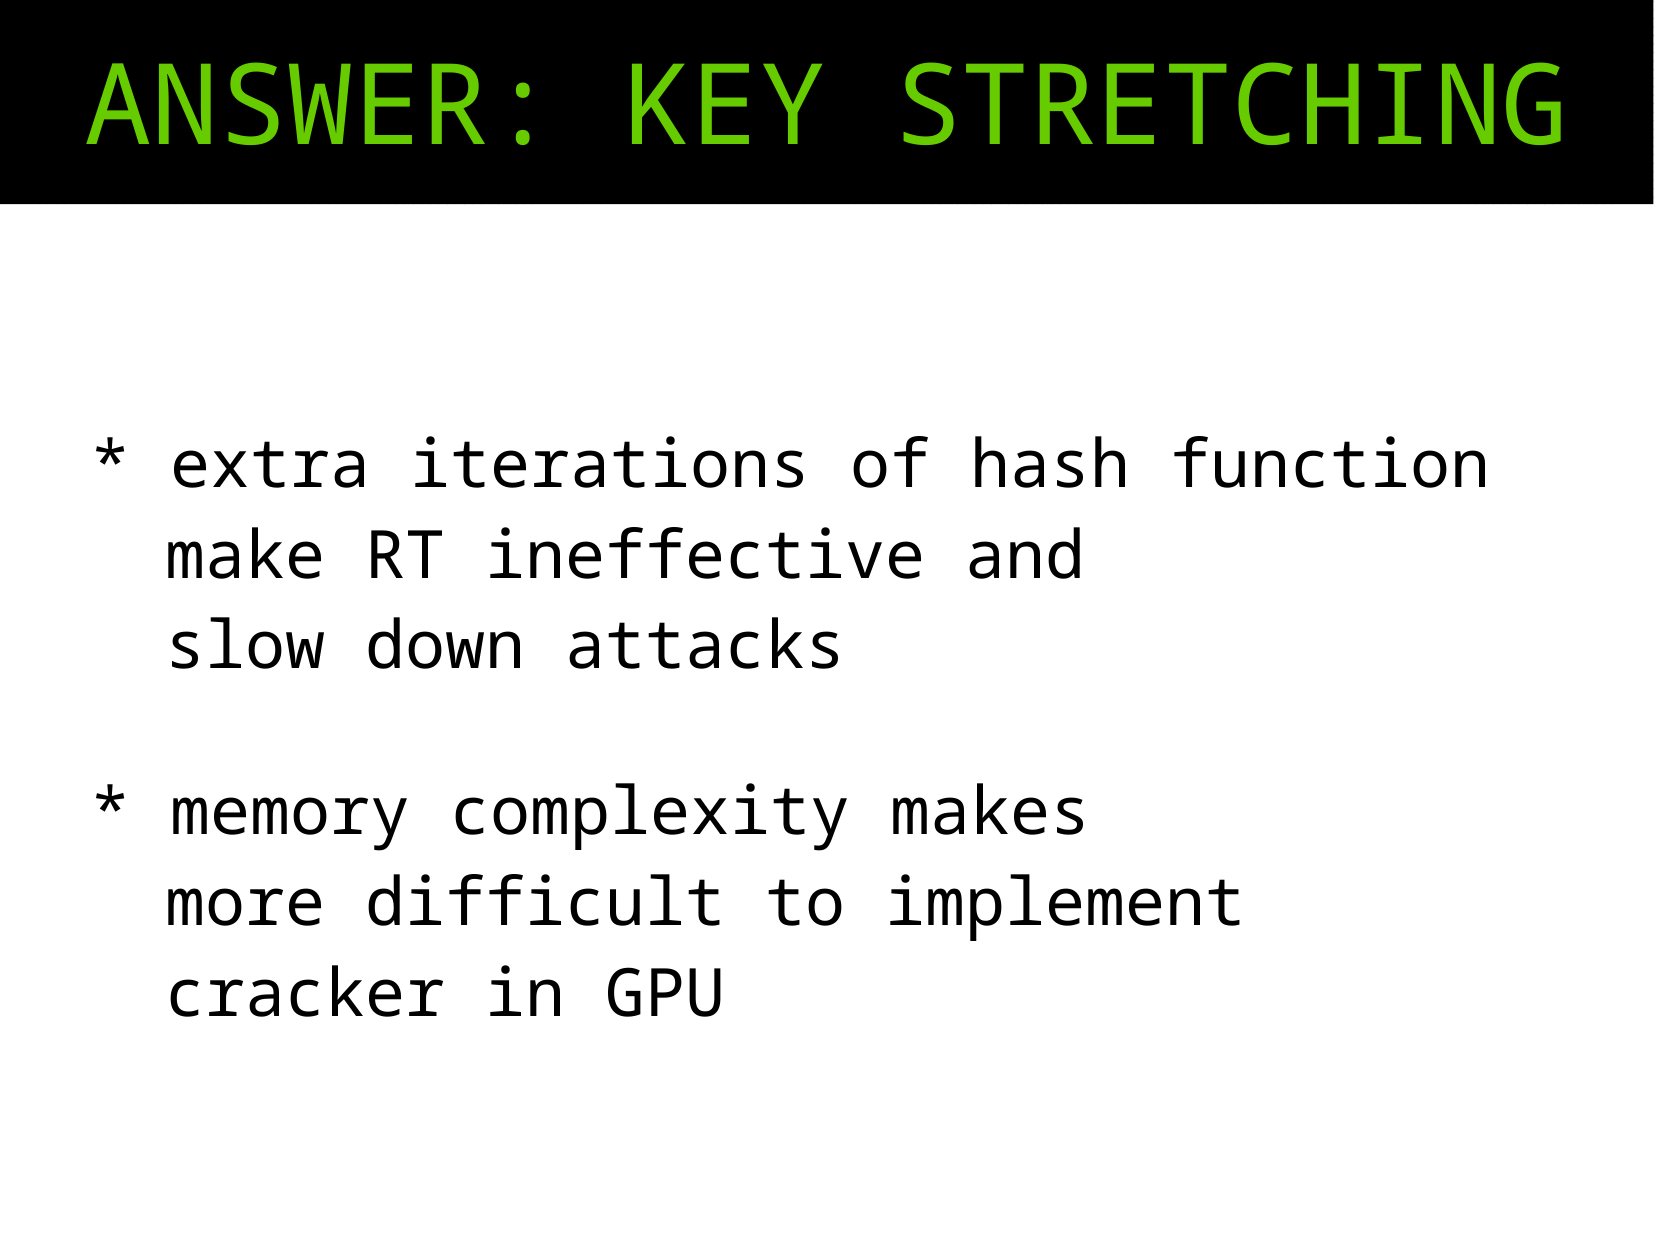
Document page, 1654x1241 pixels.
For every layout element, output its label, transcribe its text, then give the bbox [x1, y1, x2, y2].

title ANSWER: KEY STRETCHING [0, 0, 1654, 205]
subtitle * extra iterations of hash function make RT ineffective and slow down attacks * memory complexity makes more difficult to implement cracker in GPU [90, 305, 1621, 1146]
